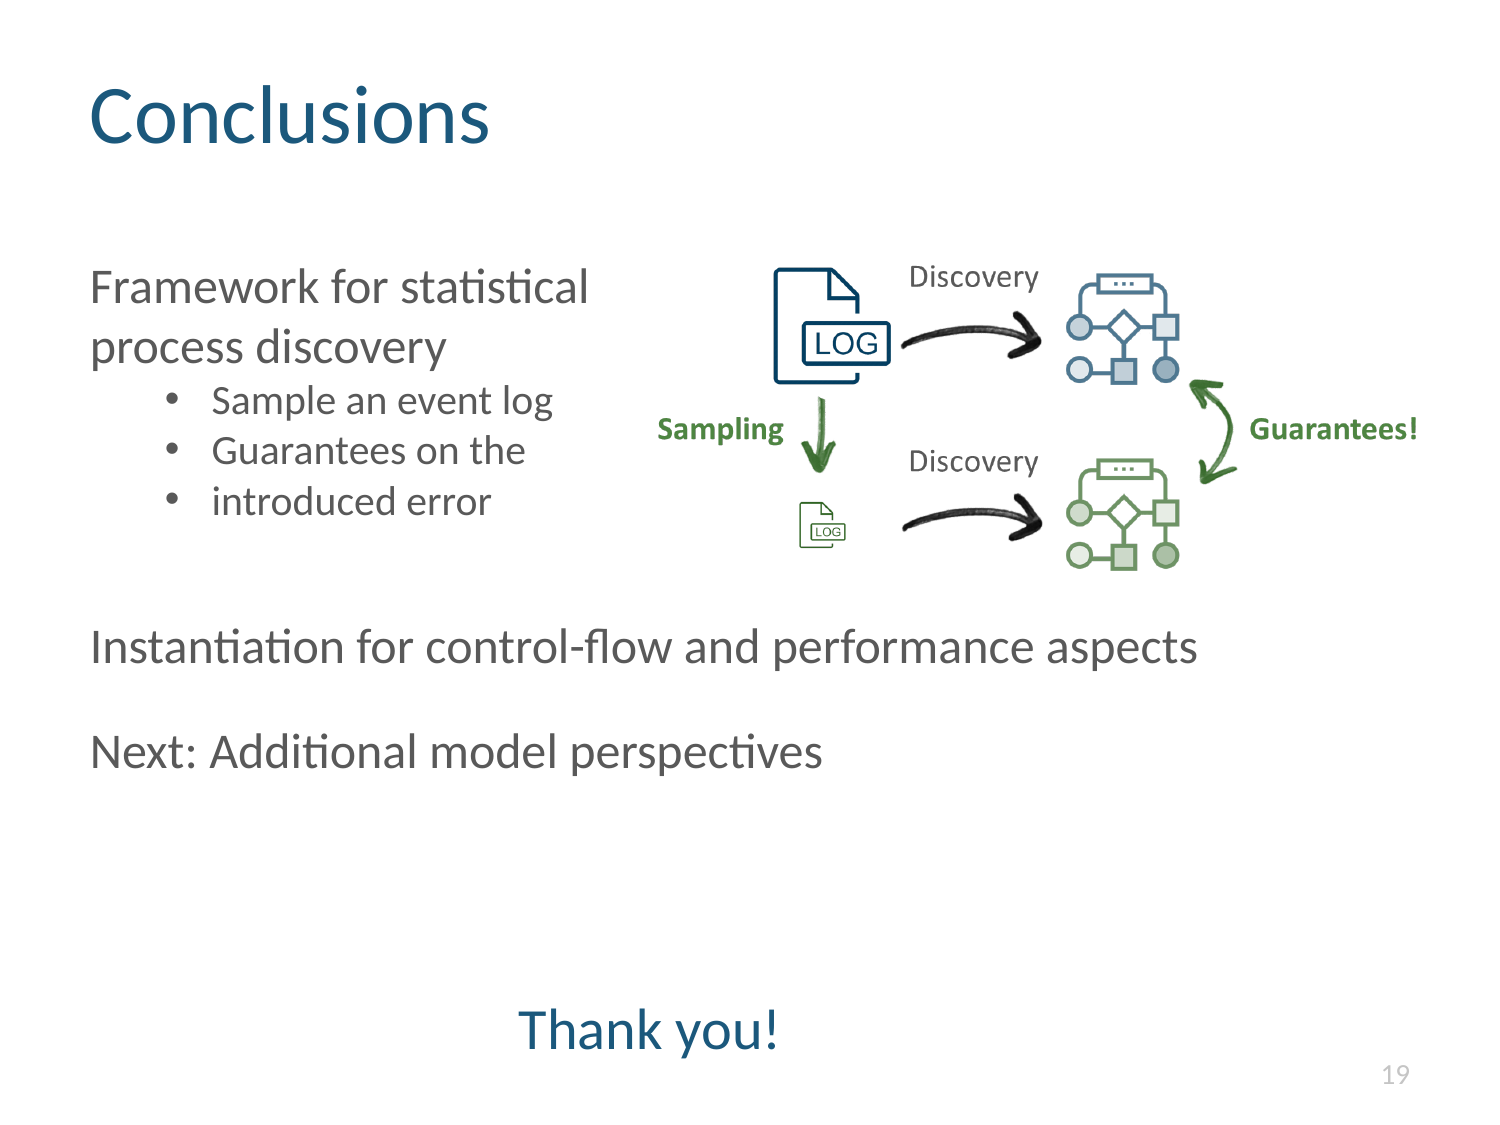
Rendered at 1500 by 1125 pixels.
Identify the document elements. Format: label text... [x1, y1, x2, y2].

text_box Framework for statistical process discovery Sample an event log Guarantees on the introduced error Instantiation for control-flow and performance aspects Next: Additional model perspectives [74, 245, 1425, 1033]
text_box <number> [1074, 1042, 1425, 1103]
text_box Thank you! [503, 984, 929, 1125]
picture [637, 245, 1438, 600]
text_box Conclusions [75, 45, 1431, 175]
